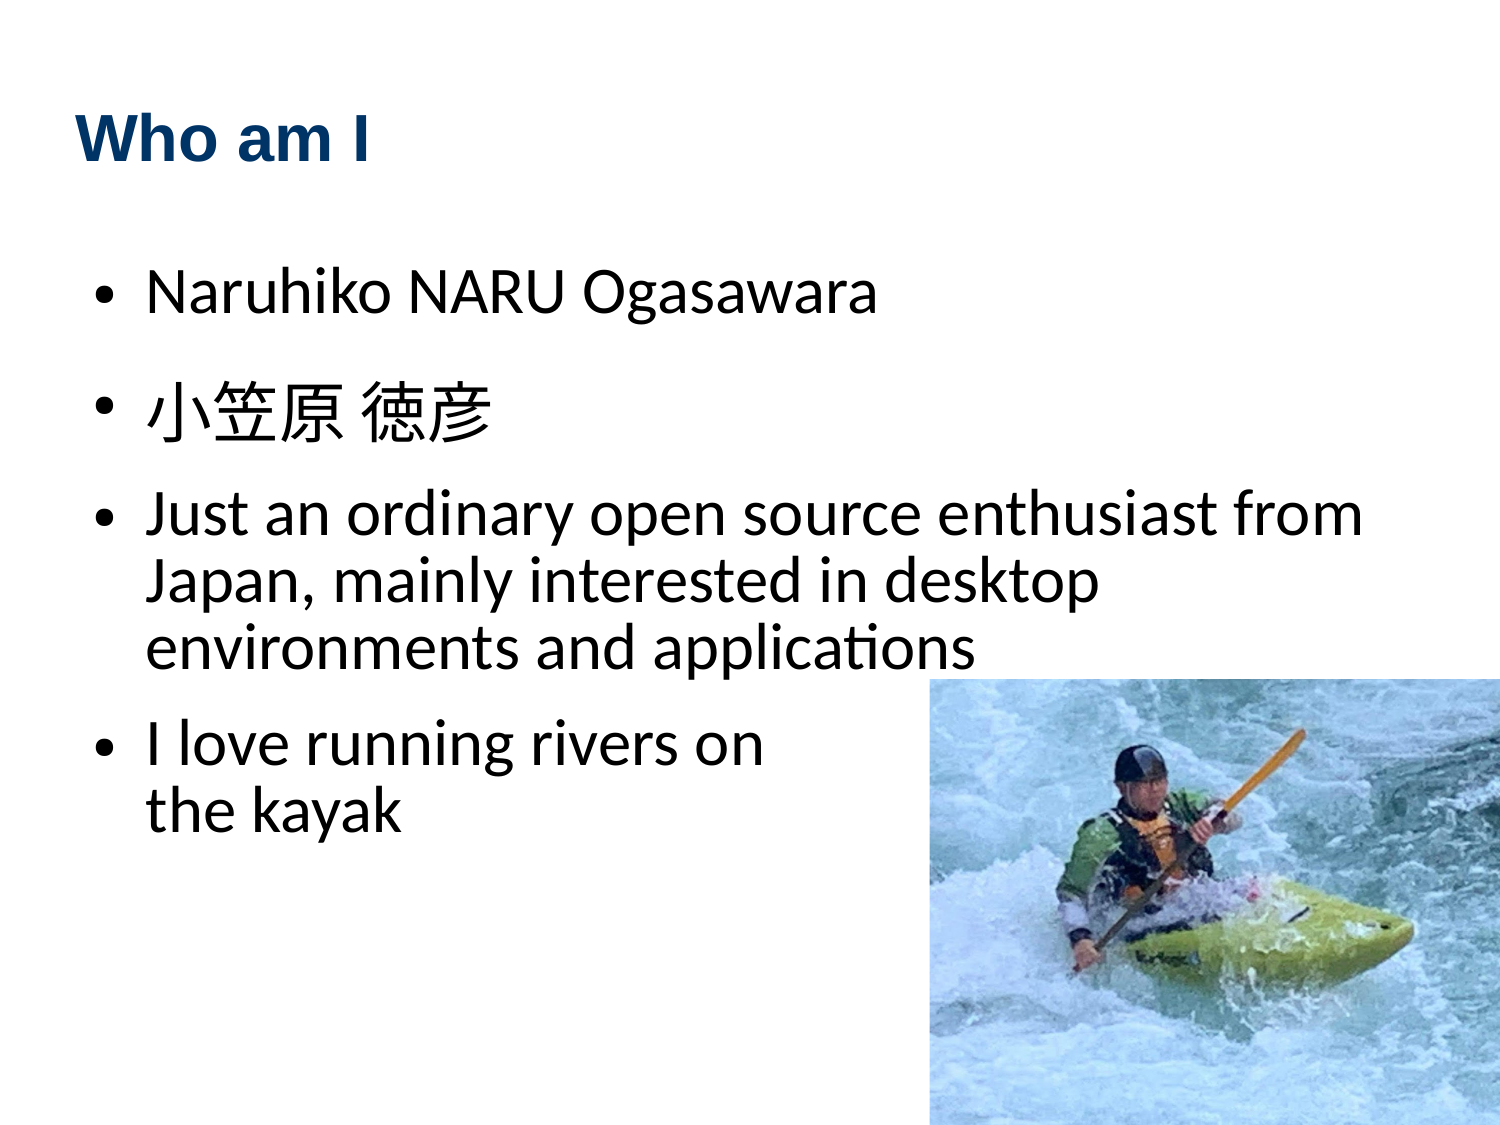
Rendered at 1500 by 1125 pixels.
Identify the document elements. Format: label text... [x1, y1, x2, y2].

title Who am I [75, 45, 1425, 233]
picture [929, 679, 1500, 1125]
list Naruhiko NARU Ogasawara 小笠原 徳彦 Just an ordinary open source enthusiast from Japan, mainly interested in desktop environments and applications I love running rivers on the kayak [75, 263, 1425, 916]
